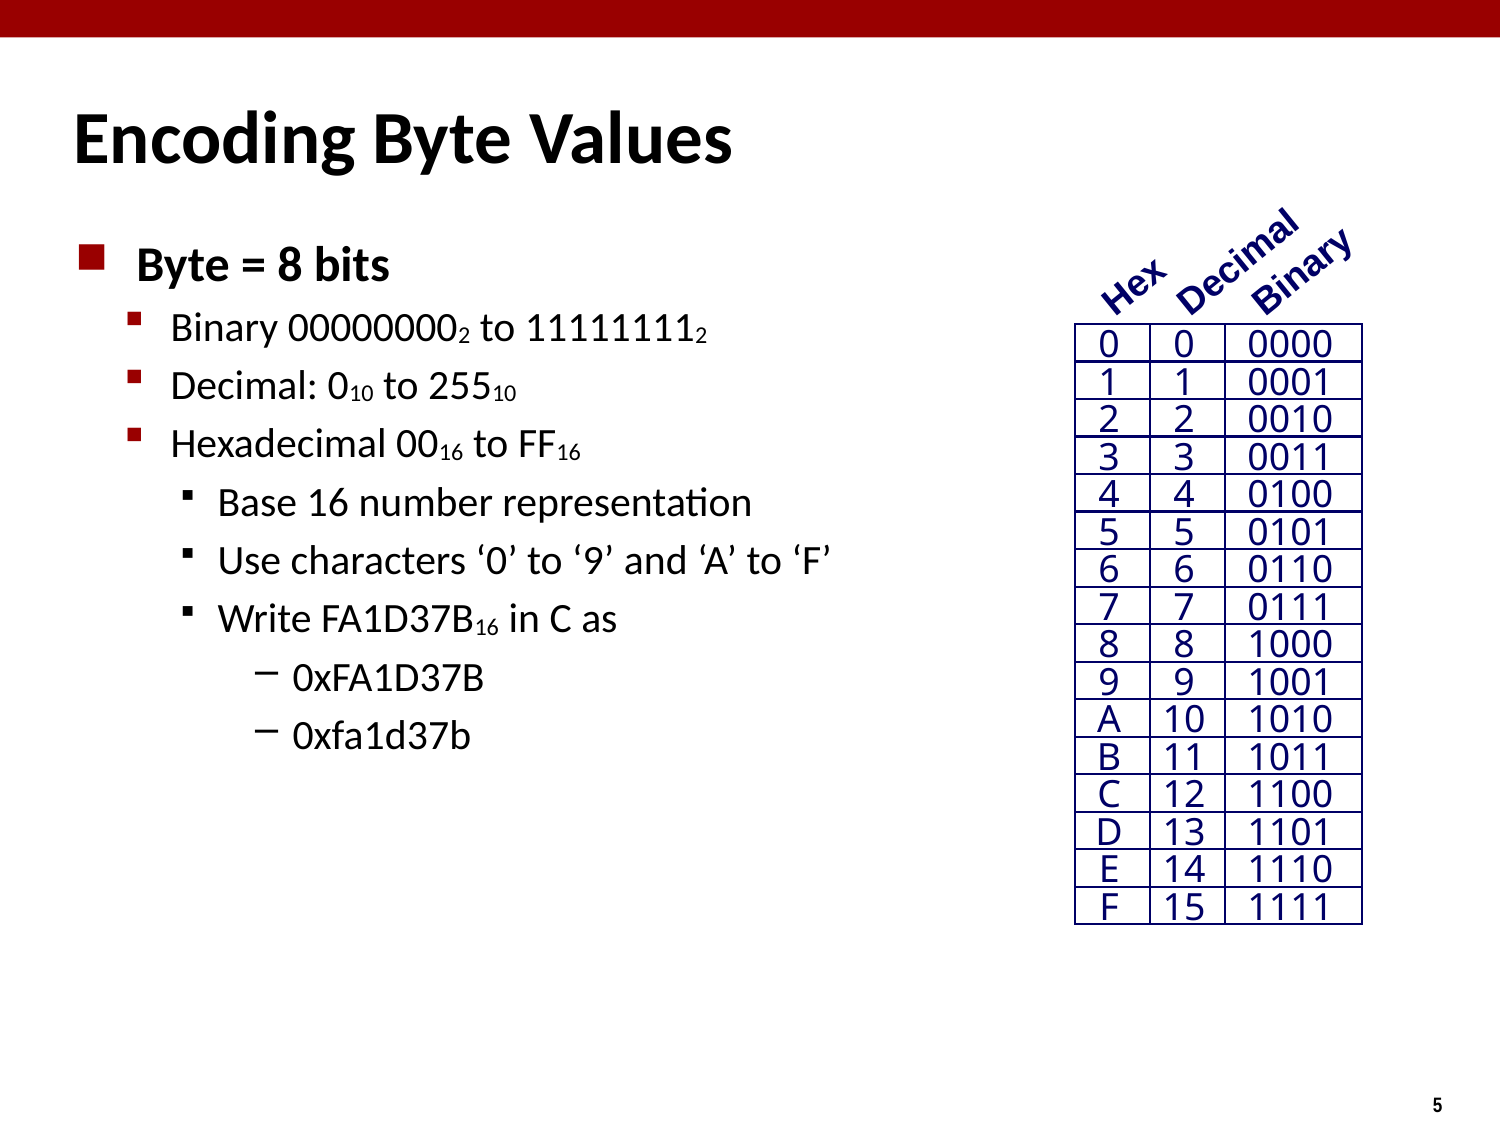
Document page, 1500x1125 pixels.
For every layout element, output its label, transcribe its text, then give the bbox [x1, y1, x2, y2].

text_box 0100 [1316, 483, 1327, 499]
text_box 0010 [1316, 408, 1327, 424]
text_box 15 [1154, 874, 1221, 937]
text_box 10 [1154, 686, 1221, 724]
text_box F [1090, 874, 1134, 937]
text_box 1101 [1238, 799, 1349, 837]
text_box 1000 [1238, 611, 1349, 649]
text_box B [1103, 746, 1114, 755]
text_box 1001 [1295, 671, 1306, 686]
text_box 1010 [1273, 708, 1284, 724]
title Encoding Byte Values [58, 71, 1304, 197]
text_box 8 [1179, 633, 1188, 641]
text_box 1100 [1295, 783, 1306, 799]
text_box [1074, 324, 1090, 925]
text_box 0011 [1252, 446, 1263, 461]
text_box 1010 [1316, 708, 1327, 724]
text_box 0001 [1295, 371, 1306, 386]
text_box 8 [1164, 611, 1210, 649]
text_box 0010 [1273, 408, 1284, 424]
text_box 0000 [1316, 333, 1327, 349]
text_box 1100 [1316, 783, 1327, 799]
text_box 0 [1178, 333, 1189, 349]
text_box A [1088, 686, 1136, 724]
text_box 4 [1177, 484, 1187, 498]
text_box 1 [1164, 349, 1210, 386]
text_box 4 [1102, 484, 1112, 498]
text_box 0010 [1252, 408, 1263, 424]
text_box 5 [1089, 499, 1135, 536]
text_box 6 [1103, 568, 1114, 574]
text_box C [1088, 762, 1136, 799]
text_box 9 [1164, 649, 1210, 686]
text_box 0110 [1252, 558, 1263, 574]
text_box 1011 [1273, 746, 1284, 762]
text_box 7 [1089, 574, 1135, 611]
text_box 0110 [1316, 558, 1327, 574]
text_box 1101 [1295, 821, 1306, 837]
text_box 1000 [1273, 633, 1284, 649]
text_box 0100 [1252, 483, 1263, 499]
text_box 1111 [1238, 874, 1349, 937]
text_box 1001 [1238, 649, 1349, 686]
text_box 9 [1178, 671, 1189, 682]
text_box 4 [1089, 461, 1135, 499]
text_box 1110 [1238, 837, 1349, 874]
text_box 0001 [1252, 371, 1263, 386]
text_box 12 [1154, 762, 1221, 799]
text_box 1 [1089, 349, 1135, 386]
text_box 1100 [1238, 762, 1349, 799]
text_box 8 [1103, 645, 1114, 649]
text_box 1001 [1273, 671, 1284, 686]
text_box 1110 [1316, 858, 1327, 874]
text_box 6 [1164, 536, 1210, 574]
text_box [1349, 324, 1363, 925]
text_box 4 [1164, 461, 1210, 499]
text_box Binary [1229, 199, 1378, 336]
text_box 0111 [1238, 574, 1349, 611]
text_box 14 [1188, 859, 1198, 873]
text_box 3 [1164, 424, 1210, 461]
text_box 0011 [1238, 424, 1349, 461]
text_box D [1086, 799, 1138, 849]
text_box 2 [1164, 386, 1210, 424]
text_box Decimal [1154, 182, 1314, 335]
text_box 1011 [1238, 724, 1349, 762]
text_box 0011 [1273, 446, 1284, 461]
text_box 7 [1164, 574, 1210, 611]
text_box 0101 [1238, 499, 1349, 536]
text_box 9 [1089, 649, 1135, 686]
text_box 0101 [1252, 521, 1263, 536]
text_box 6 [1089, 536, 1135, 574]
text_box 5 [1164, 499, 1210, 536]
text_box E [1090, 837, 1135, 886]
text_box 14 [1154, 837, 1221, 874]
text_box 0 [1164, 311, 1210, 349]
text_box 0100 [1238, 461, 1349, 499]
text_box 0000 [1277, 311, 1349, 349]
text_box 9 [1103, 671, 1114, 682]
text_box 0001 [1273, 371, 1284, 386]
text_box A [1105, 710, 1113, 721]
text_box 10 [1189, 708, 1200, 724]
text_box 2 [1089, 386, 1135, 424]
text_box 1010 [1238, 686, 1349, 724]
text_box Hex [1079, 229, 1181, 335]
list Byte = 8 bits Binary 000000002 to 111111112 Decimal: 010 to 25510 Hexadecimal 0016 to FF16 Base 16 number representation Use characters ‘0’ to ‘9’ and ‘A’ to ‘F’ Write FA1D37B16 in C as 0xFA1D37B 0xfa1d37b [65, 223, 1361, 1040]
text_box 0000 [1252, 333, 1263, 349]
text_box 0111 [1252, 596, 1263, 611]
text_box 8 [1089, 611, 1135, 649]
text_box [1134, 324, 1164, 925]
text_box 0000 [1273, 333, 1284, 349]
text_box 8 [1178, 645, 1189, 649]
text_box 13 [1154, 799, 1221, 837]
text_box 0000 [1238, 311, 1271, 349]
text_box 0101 [1295, 521, 1306, 536]
text_box 0010 [1238, 386, 1349, 424]
text_box B [1088, 724, 1137, 774]
text_box 1000 [1295, 633, 1306, 649]
text_box 0001 [1238, 349, 1349, 386]
text_box 0 [1089, 311, 1135, 349]
text_box 3 [1089, 424, 1135, 461]
text_box 1000 [1316, 633, 1327, 649]
text_box 0100 [1295, 483, 1306, 499]
text_box 8 [1104, 633, 1113, 641]
text_box B [1103, 757, 1115, 762]
text_box 11 [1154, 724, 1221, 762]
text_box D [1102, 821, 1117, 837]
text_box 0110 [1238, 536, 1349, 574]
text_box 6 [1178, 568, 1189, 574]
text_box 0 [1103, 333, 1114, 349]
text_box 0000 [1295, 333, 1306, 349]
text_box [1210, 324, 1238, 925]
